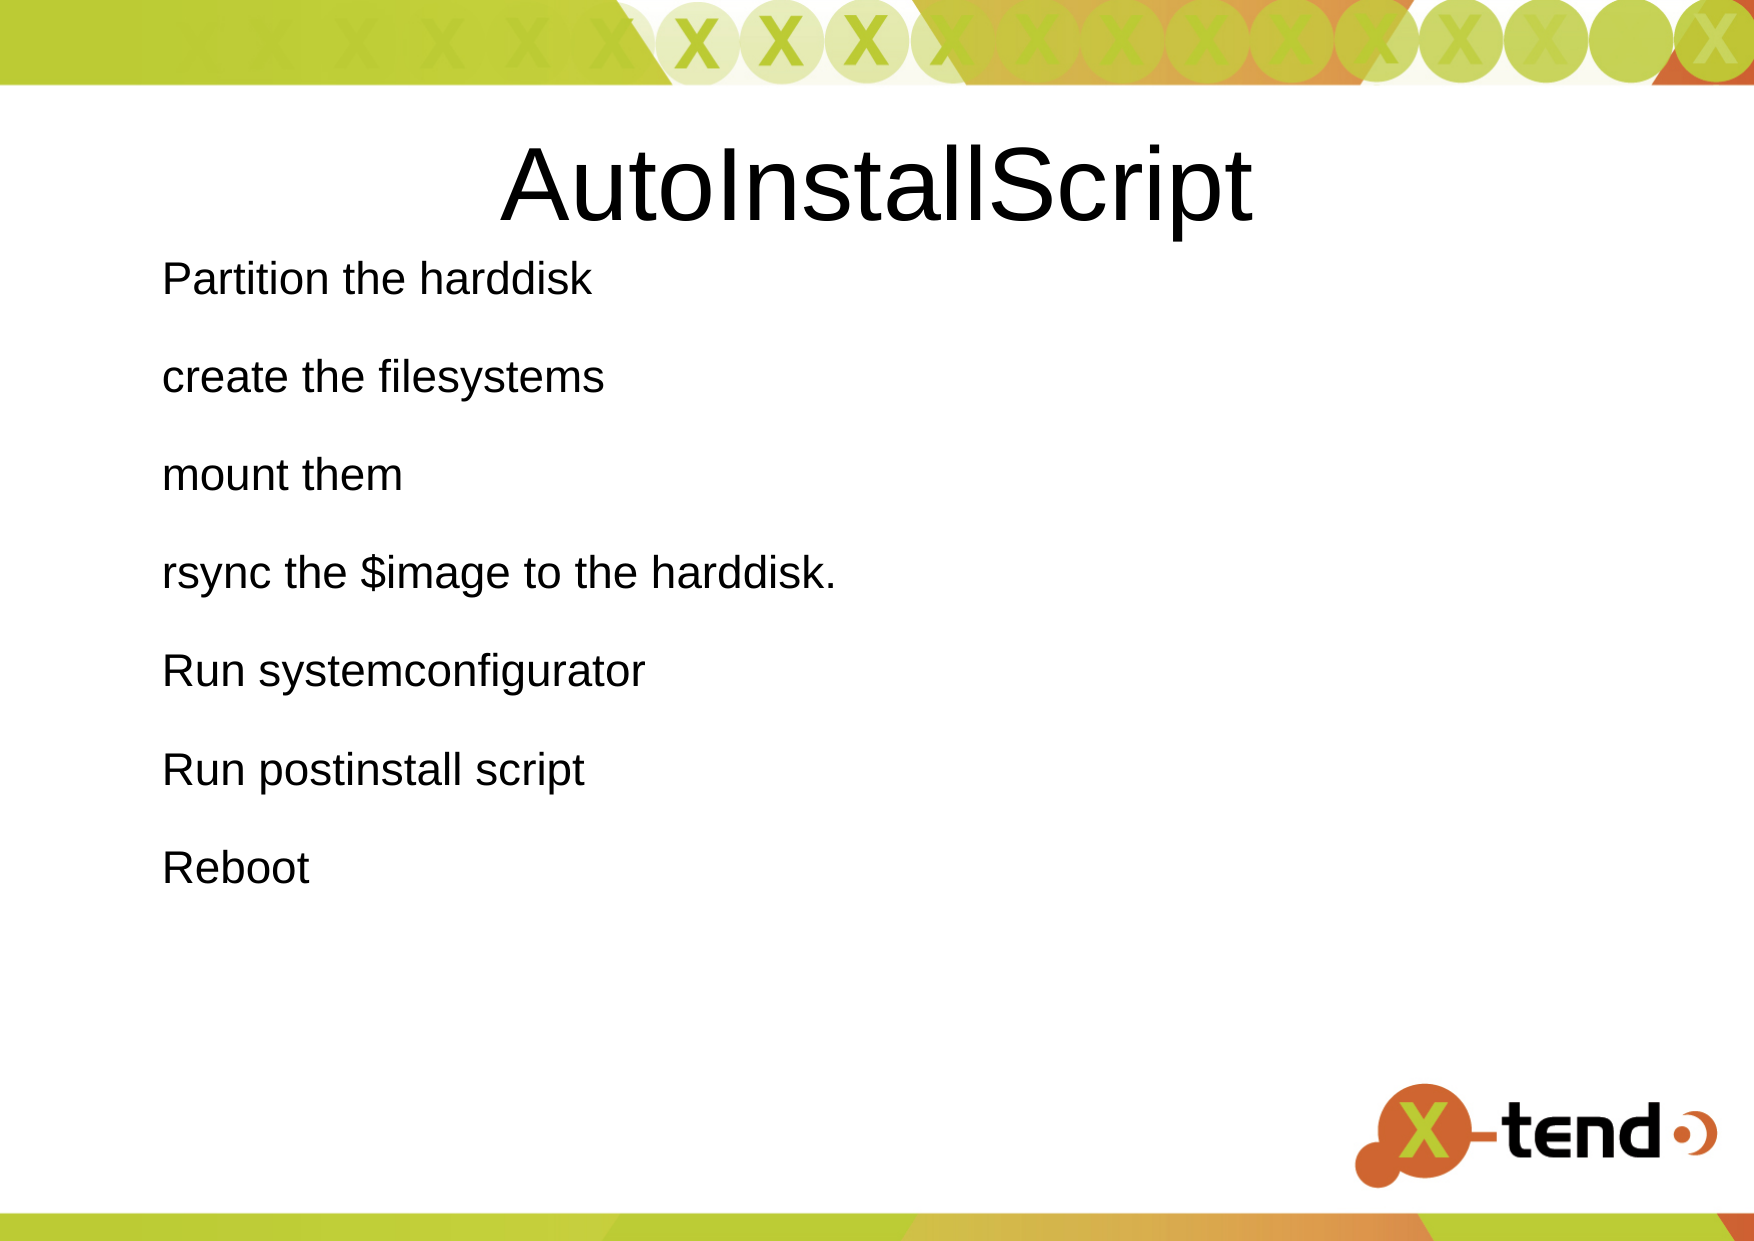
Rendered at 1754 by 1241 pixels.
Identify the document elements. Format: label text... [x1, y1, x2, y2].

title AutoInstallScript [128, 49, 1627, 257]
list Partition the harddisk create the filesystems mount them rsync the $image to the harddisk. Run systemconfigurator Run postinstall script Reboot [161, 225, 1627, 1241]
picture [0, 0, 1754, 1241]
